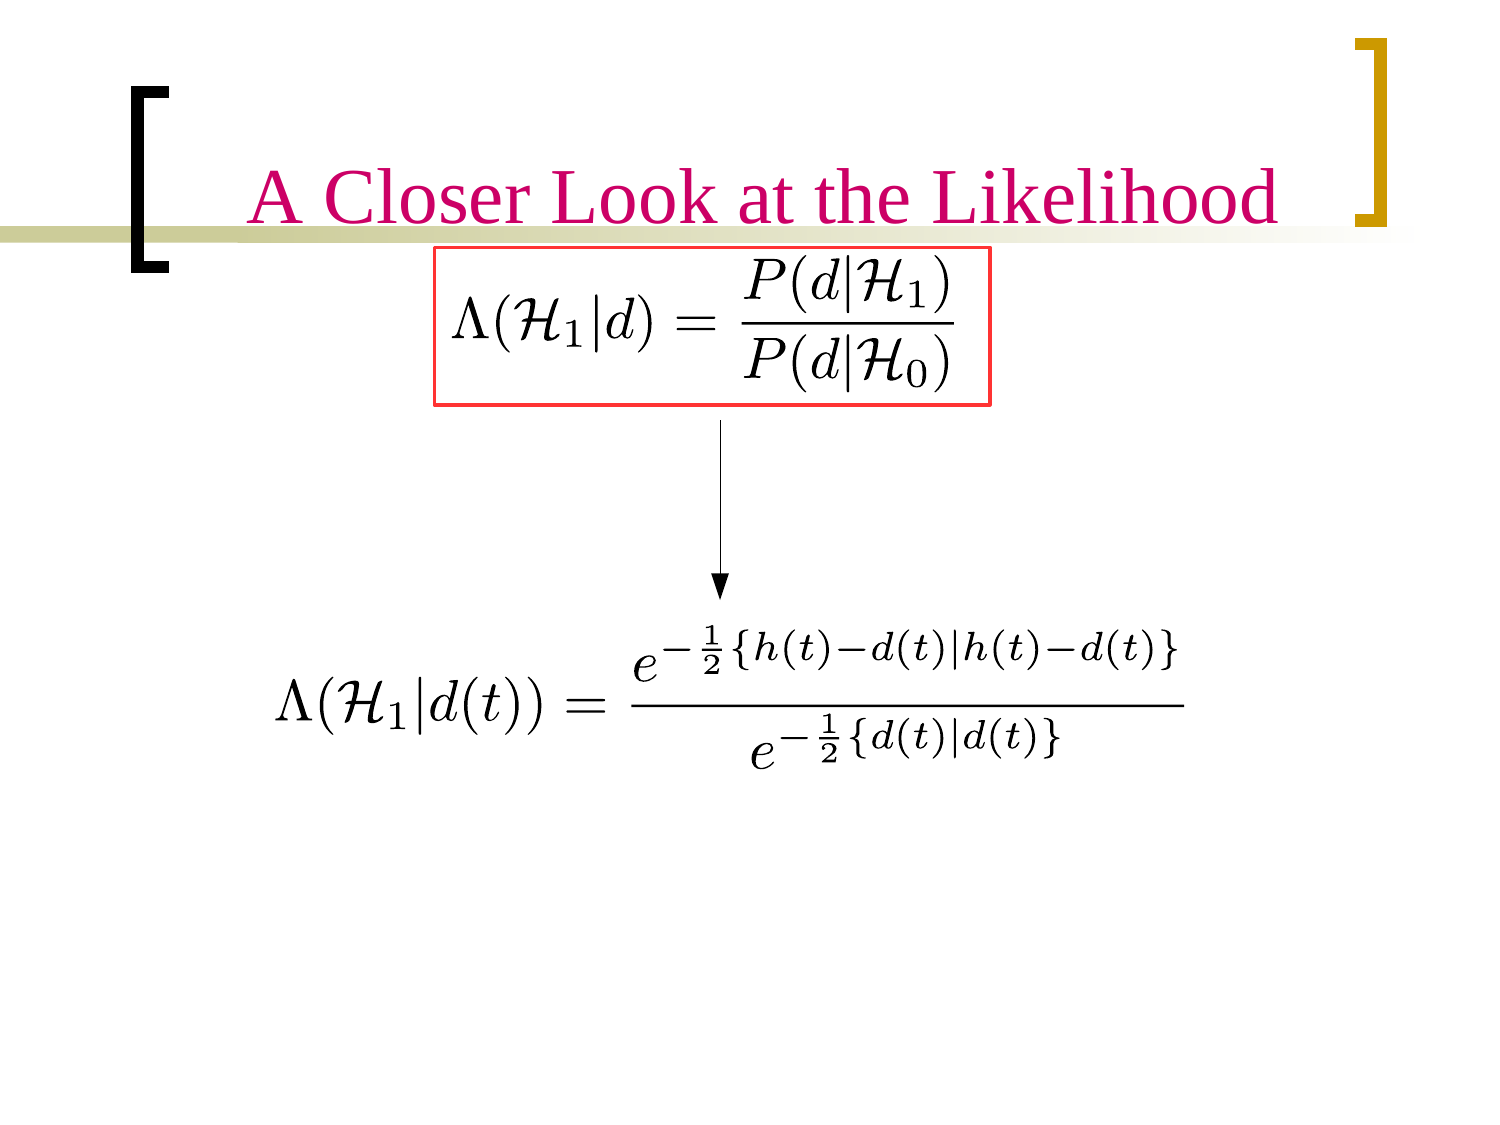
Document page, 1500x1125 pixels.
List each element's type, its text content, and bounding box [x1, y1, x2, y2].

text_box [434, 248, 991, 405]
title A Closer Look at the Likelihood [161, 15, 1336, 248]
text_box [273, 624, 1185, 770]
